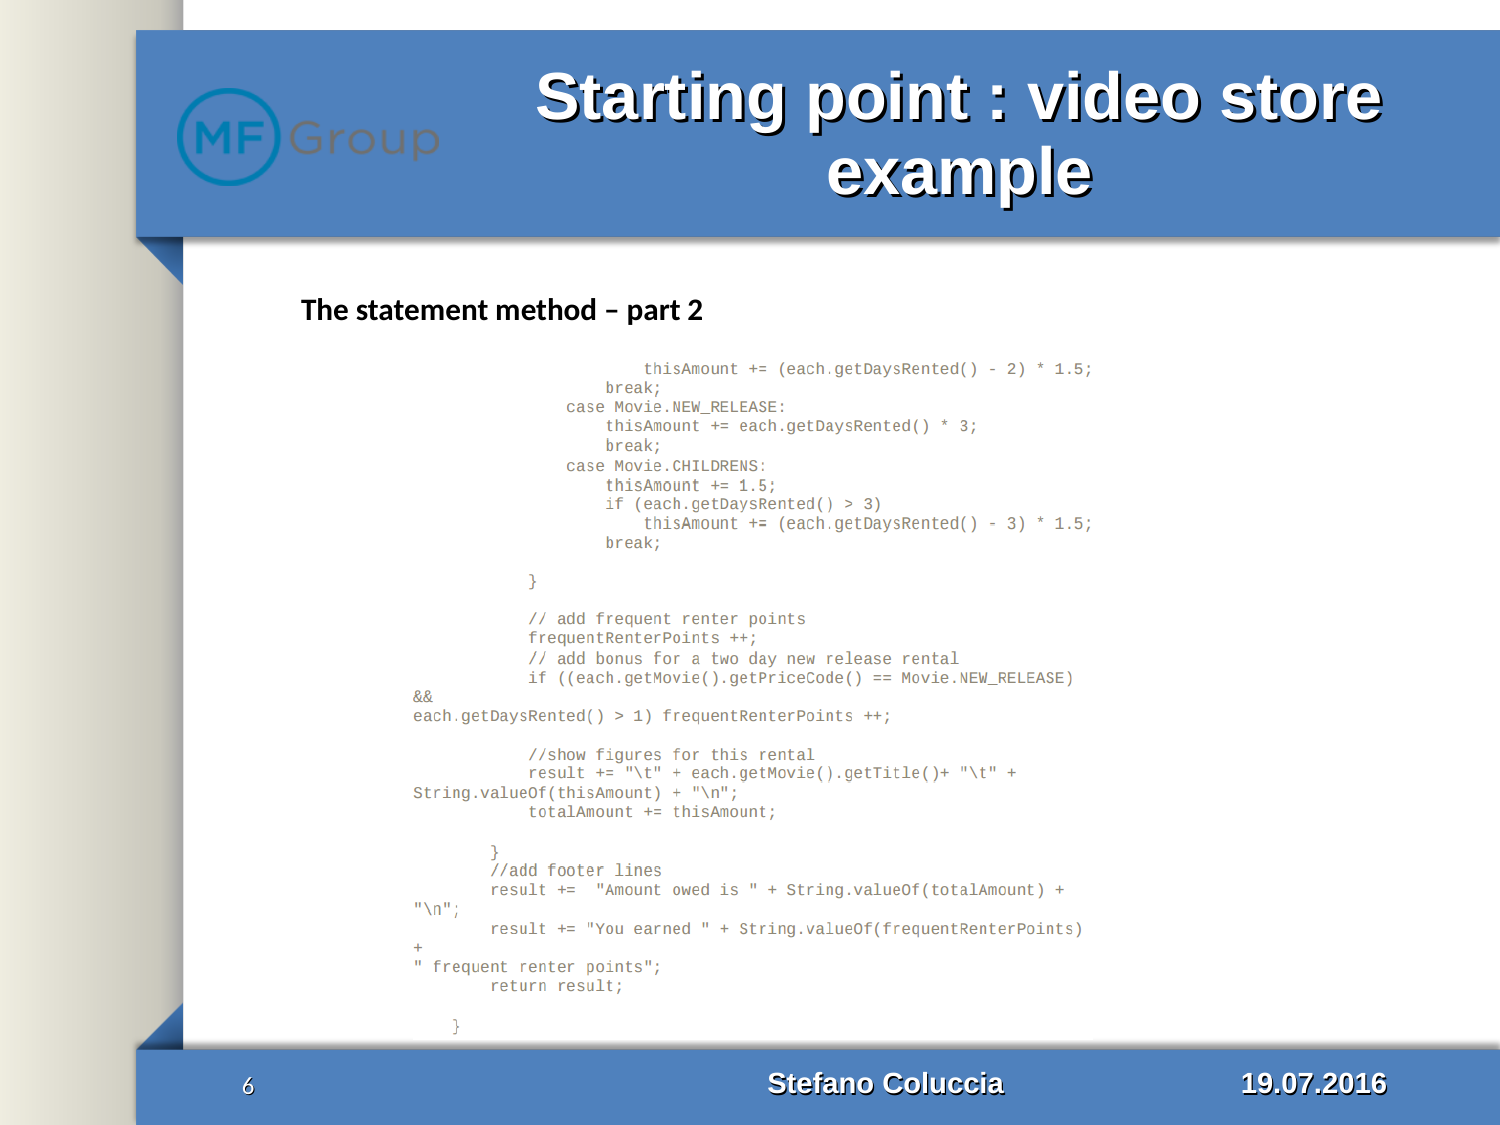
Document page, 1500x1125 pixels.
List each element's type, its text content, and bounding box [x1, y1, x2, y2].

picture [0, 0, 1500, 1125]
title Starting point : video store example [472, 38, 1447, 230]
list The statement method – part 2 [230, 265, 1447, 1009]
title 19.07.2016 [1151, 1062, 1477, 1105]
title Stefano Coluccia [738, 1062, 1034, 1105]
